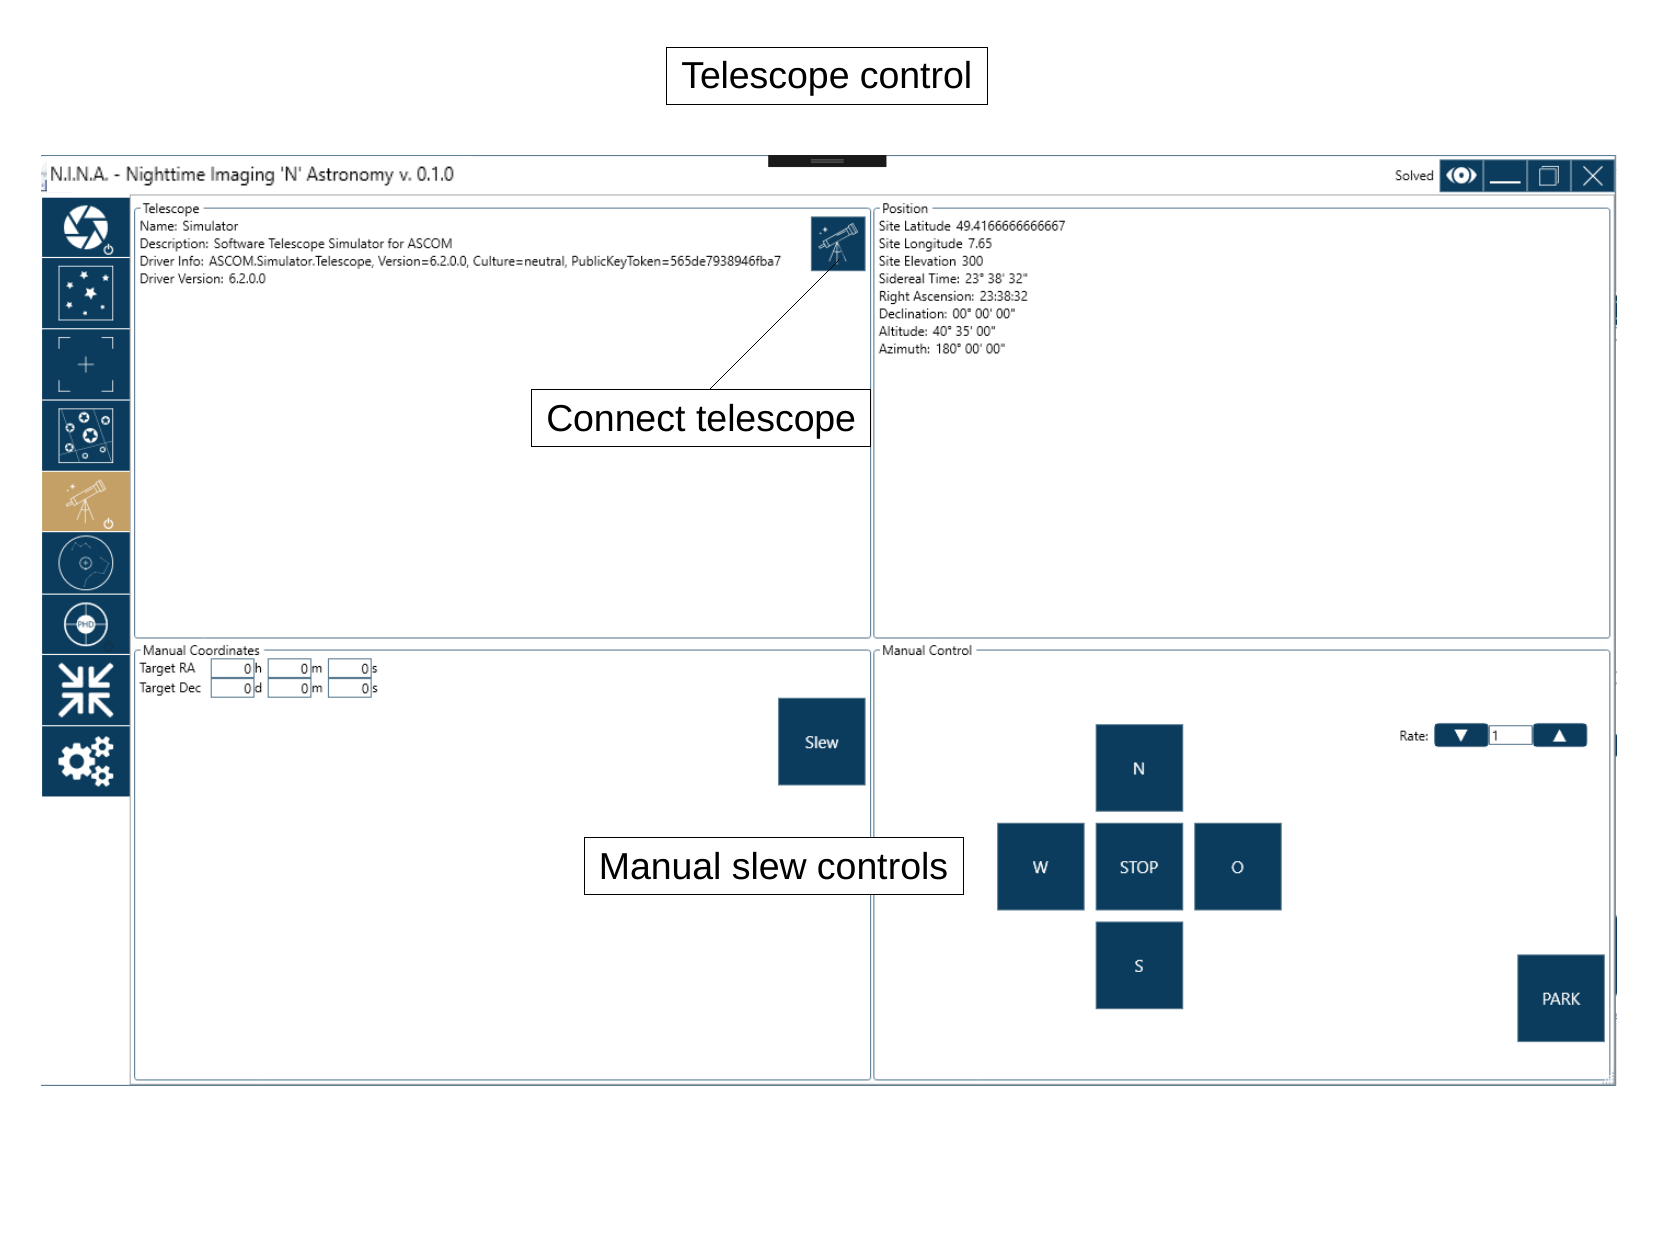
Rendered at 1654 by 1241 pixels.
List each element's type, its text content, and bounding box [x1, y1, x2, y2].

text_box Telescope control [666, 47, 988, 105]
picture [41, 156, 1617, 1086]
text_box Connect telescope [531, 389, 871, 447]
text_box Manual slew controls [584, 837, 964, 895]
